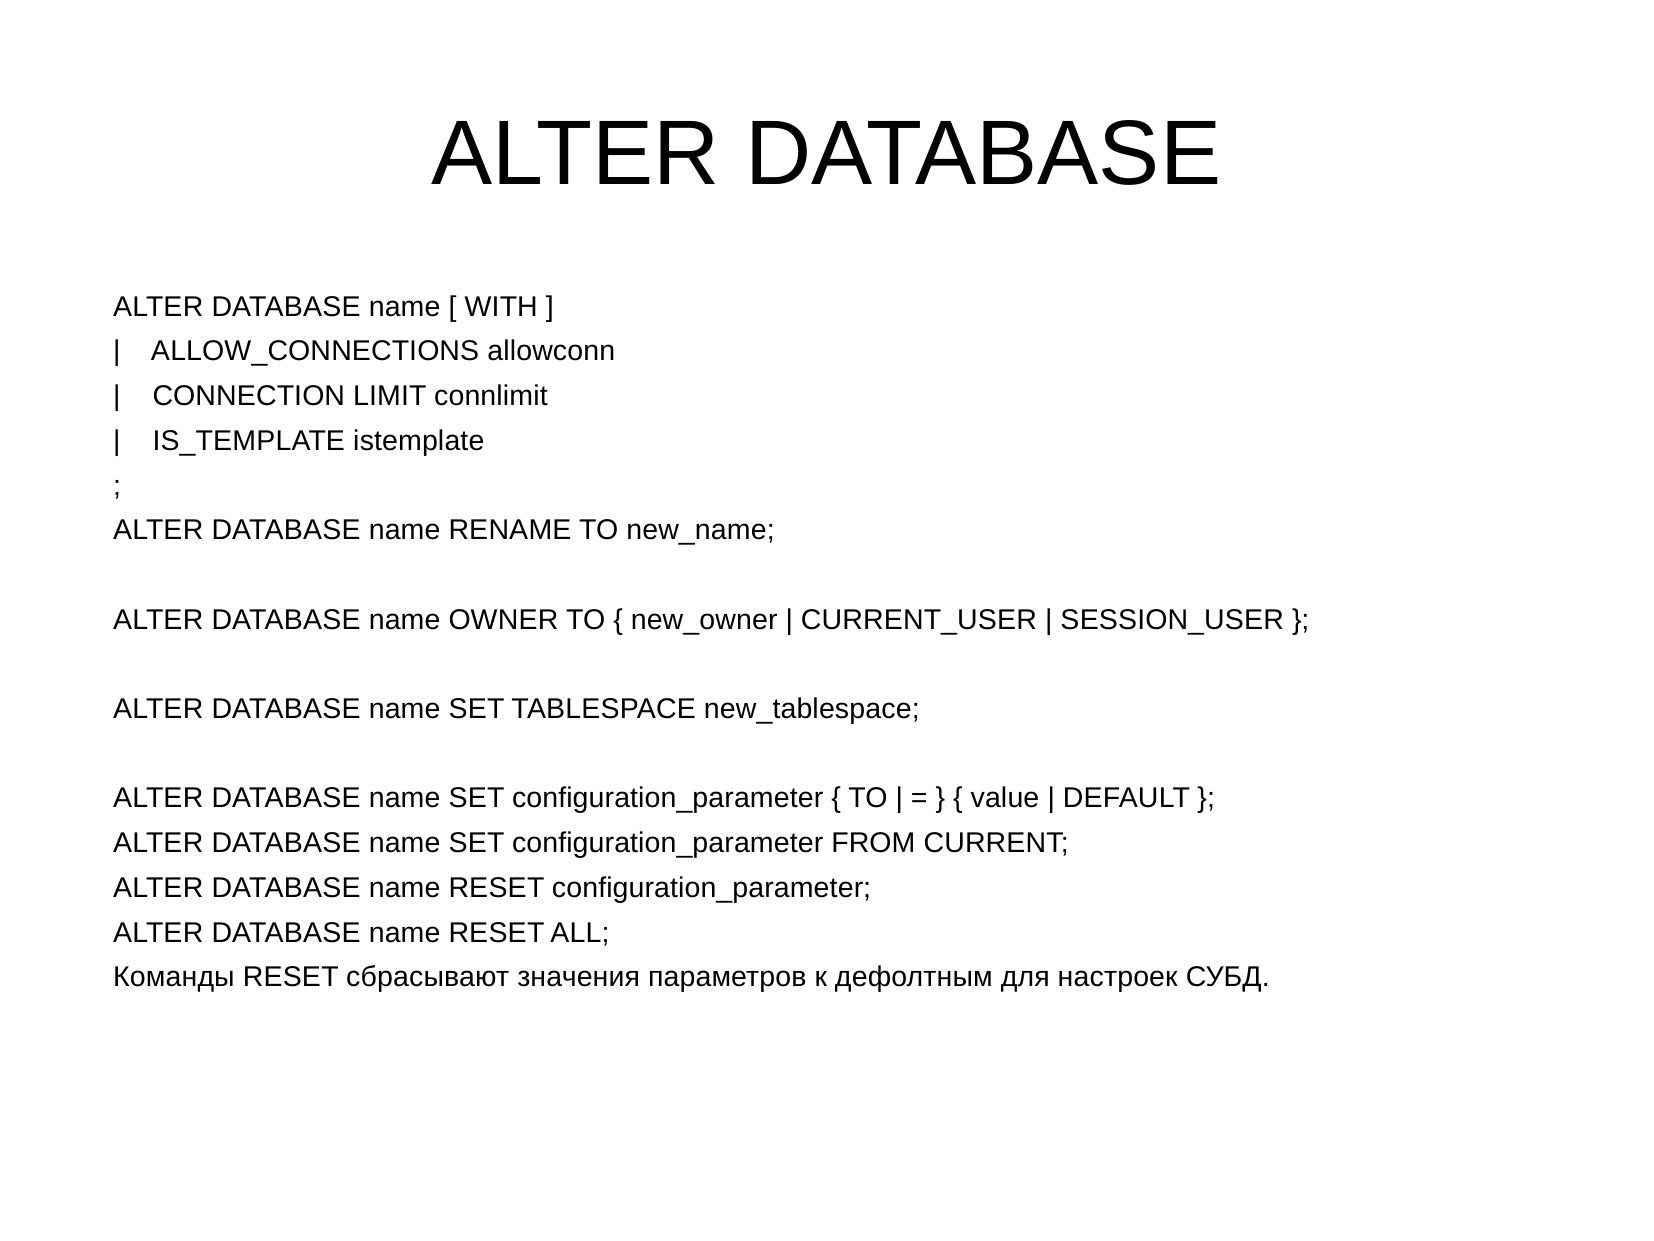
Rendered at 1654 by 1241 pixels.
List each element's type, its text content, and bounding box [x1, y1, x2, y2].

title ALTER DATABASE [82, 49, 1571, 257]
list ALTER DATABASE name [ WITH ] | ALLOW_CONNECTIONS allowconn | CONNECTION LIMIT connlimit | IS_TEMPLATE istemplate ; ALTER DATABASE name RENAME TO new_name; ALTER DATABASE name OWNER TO { new_owner | CURRENT_USER | SESSION_USER }; ALTER DATABASE name SET TABLESPACE new_tablespace; ALTER DATABASE name SET configuration_parameter { TO | = } { value | DEFAULT }; ALTER DATABASE name SET configuration_parameter FROM CURRENT; ALTER DATABASE name RESET configuration_parameter; ALTER DATABASE name RESET ALL; Команды RESET сбрасывают значения параметров к дефолтным для настроек СУБД. [82, 290, 1571, 1010]
